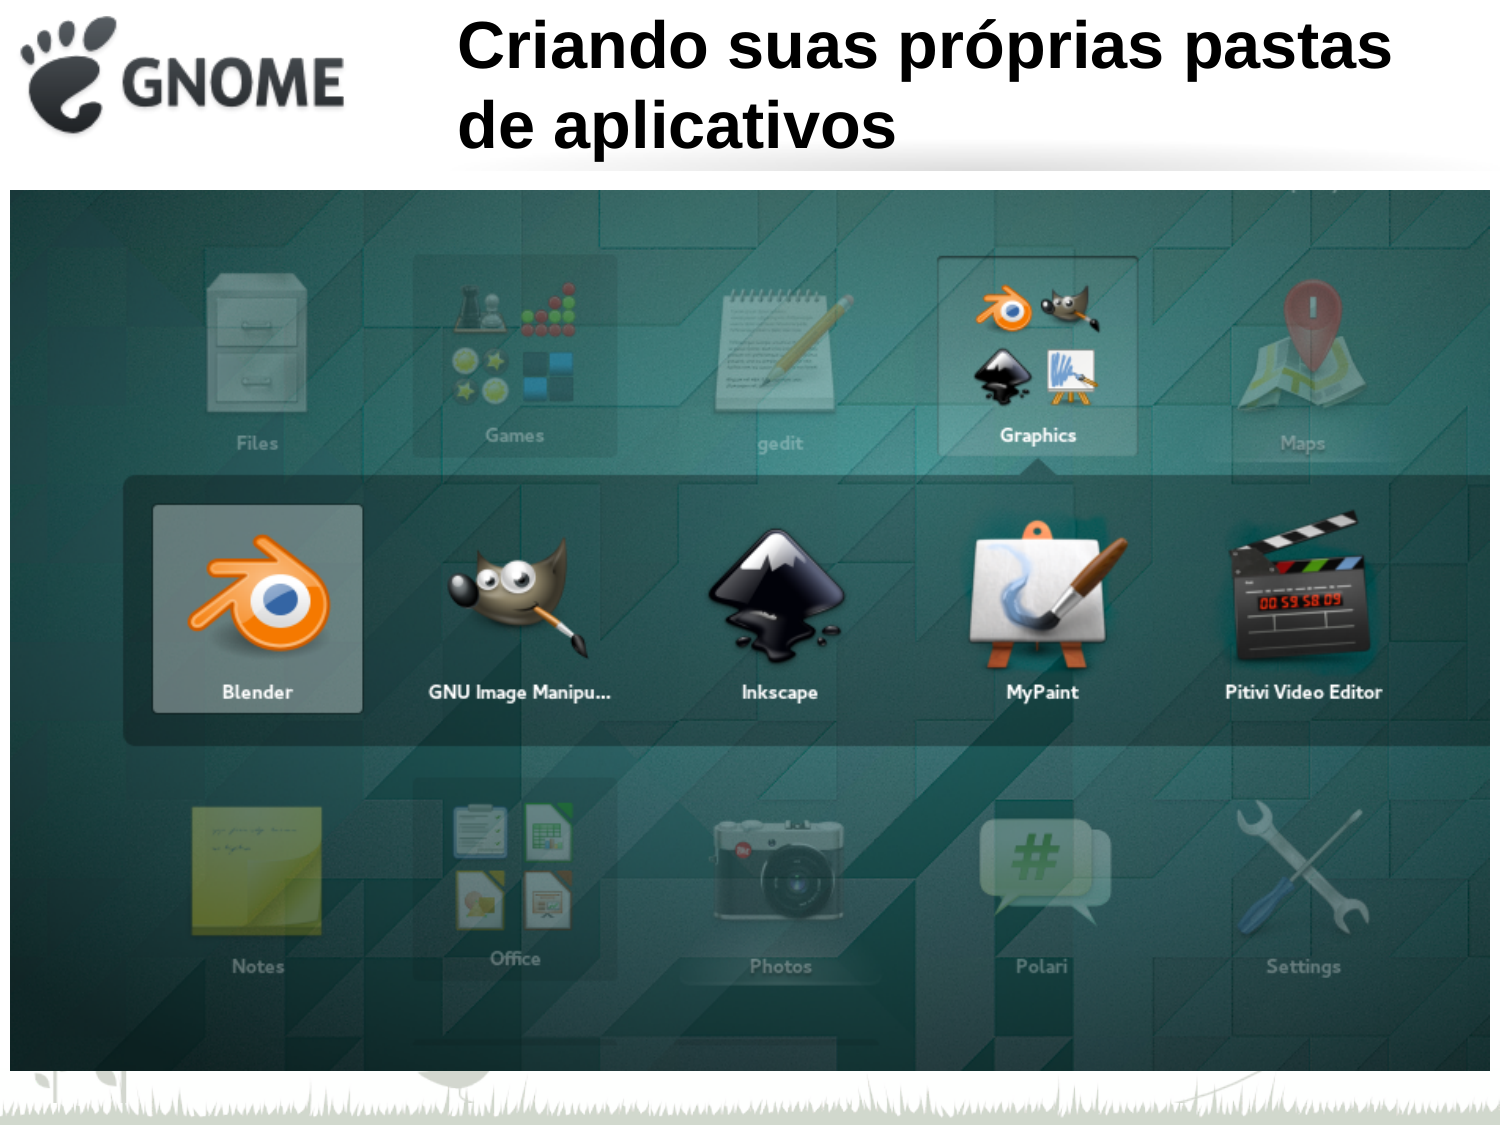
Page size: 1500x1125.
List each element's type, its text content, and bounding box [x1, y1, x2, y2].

picture [16, 15, 349, 142]
picture [0, 190, 1500, 1125]
title Criando suas próprias pastas de aplicativos [442, 0, 1500, 178]
